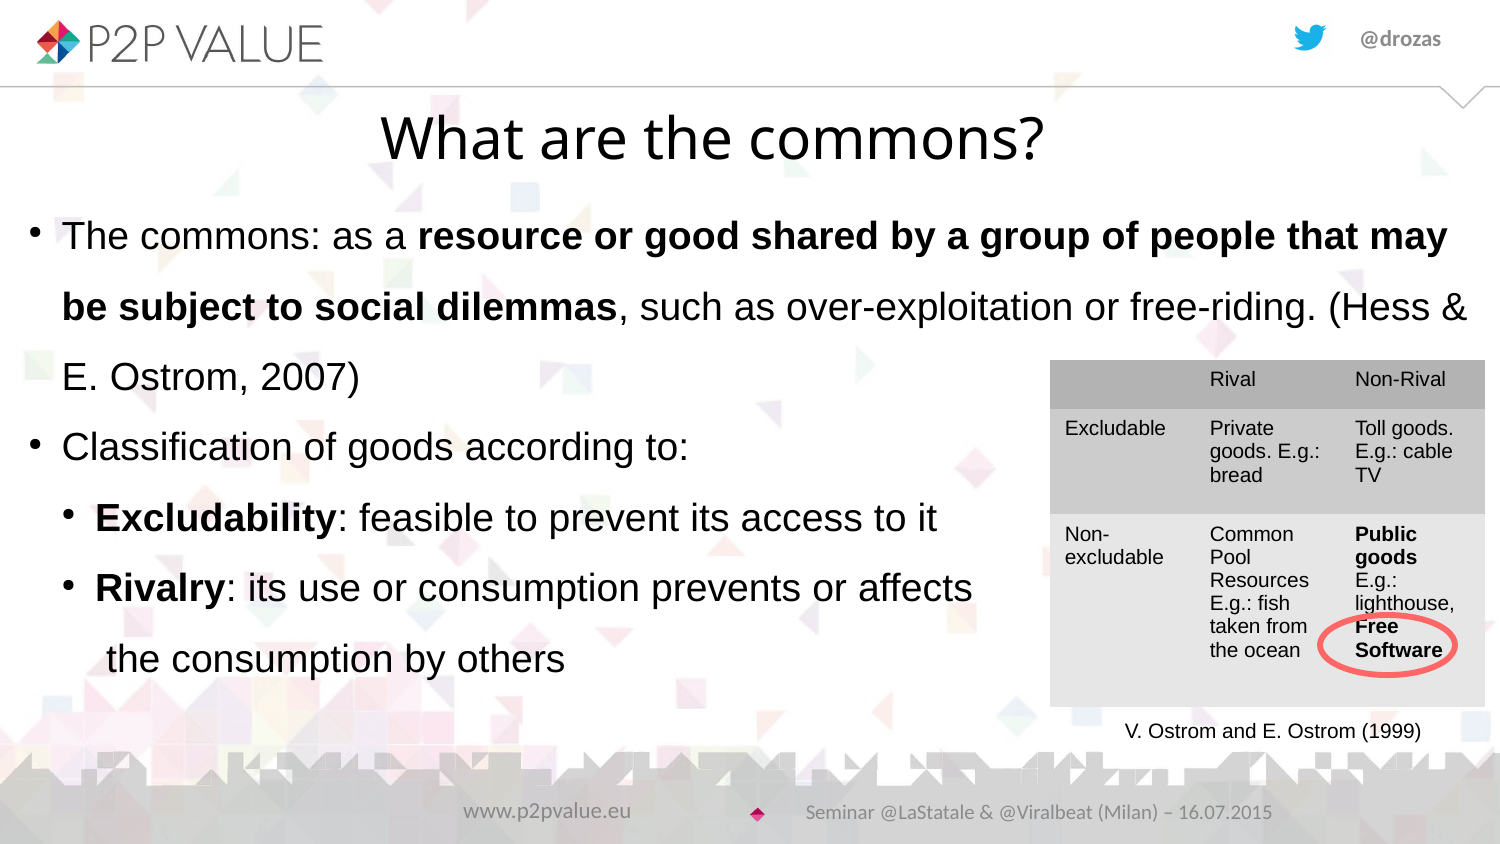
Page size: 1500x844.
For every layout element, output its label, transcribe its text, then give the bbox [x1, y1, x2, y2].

table_cell Private goods. E.g.: bread [1195, 409, 1340, 514]
table_cell Common Pool Resources E.g.: fish taken from the ocean [1195, 514, 1340, 707]
subtitle The commons: as a resource or good shared by a group of people that may be subject to social dilemmas, such as over-exploitation or free-riding. (Hess & E. Ostrom, 2007) Classification of goods according to: Excludability: feasible to prevent its access to it Rivalry: its use or consumption prevents or affects the consumption by others [15, 180, 1496, 691]
table_cell Public goods E.g.: lighthouse, Free Software [1340, 618, 1451, 672]
picture [0, 0, 1500, 844]
text_box @drozas [1333, 15, 1455, 60]
table_header Non-Rival [1340, 360, 1485, 409]
table_header [1050, 360, 1195, 409]
table_cell Toll goods. E.g.: cable TV [1340, 409, 1485, 514]
table_cell Non-excludable [1050, 514, 1195, 707]
text_box Seminar @LaStatale & @Viralbeat (Milan) – 16.07.2015 [792, 788, 1485, 834]
table_cell Excludable [1050, 409, 1195, 514]
table_header Rival [1195, 360, 1340, 409]
text_box www.p2pvalue.eu [456, 789, 675, 829]
text_box V. Ostrom and E. Ostrom (1999) [1110, 711, 1471, 751]
table_cell Public goods E.g.: lighthouse, Free Software [1340, 514, 1485, 707]
title What are the commons? [60, 92, 1366, 180]
